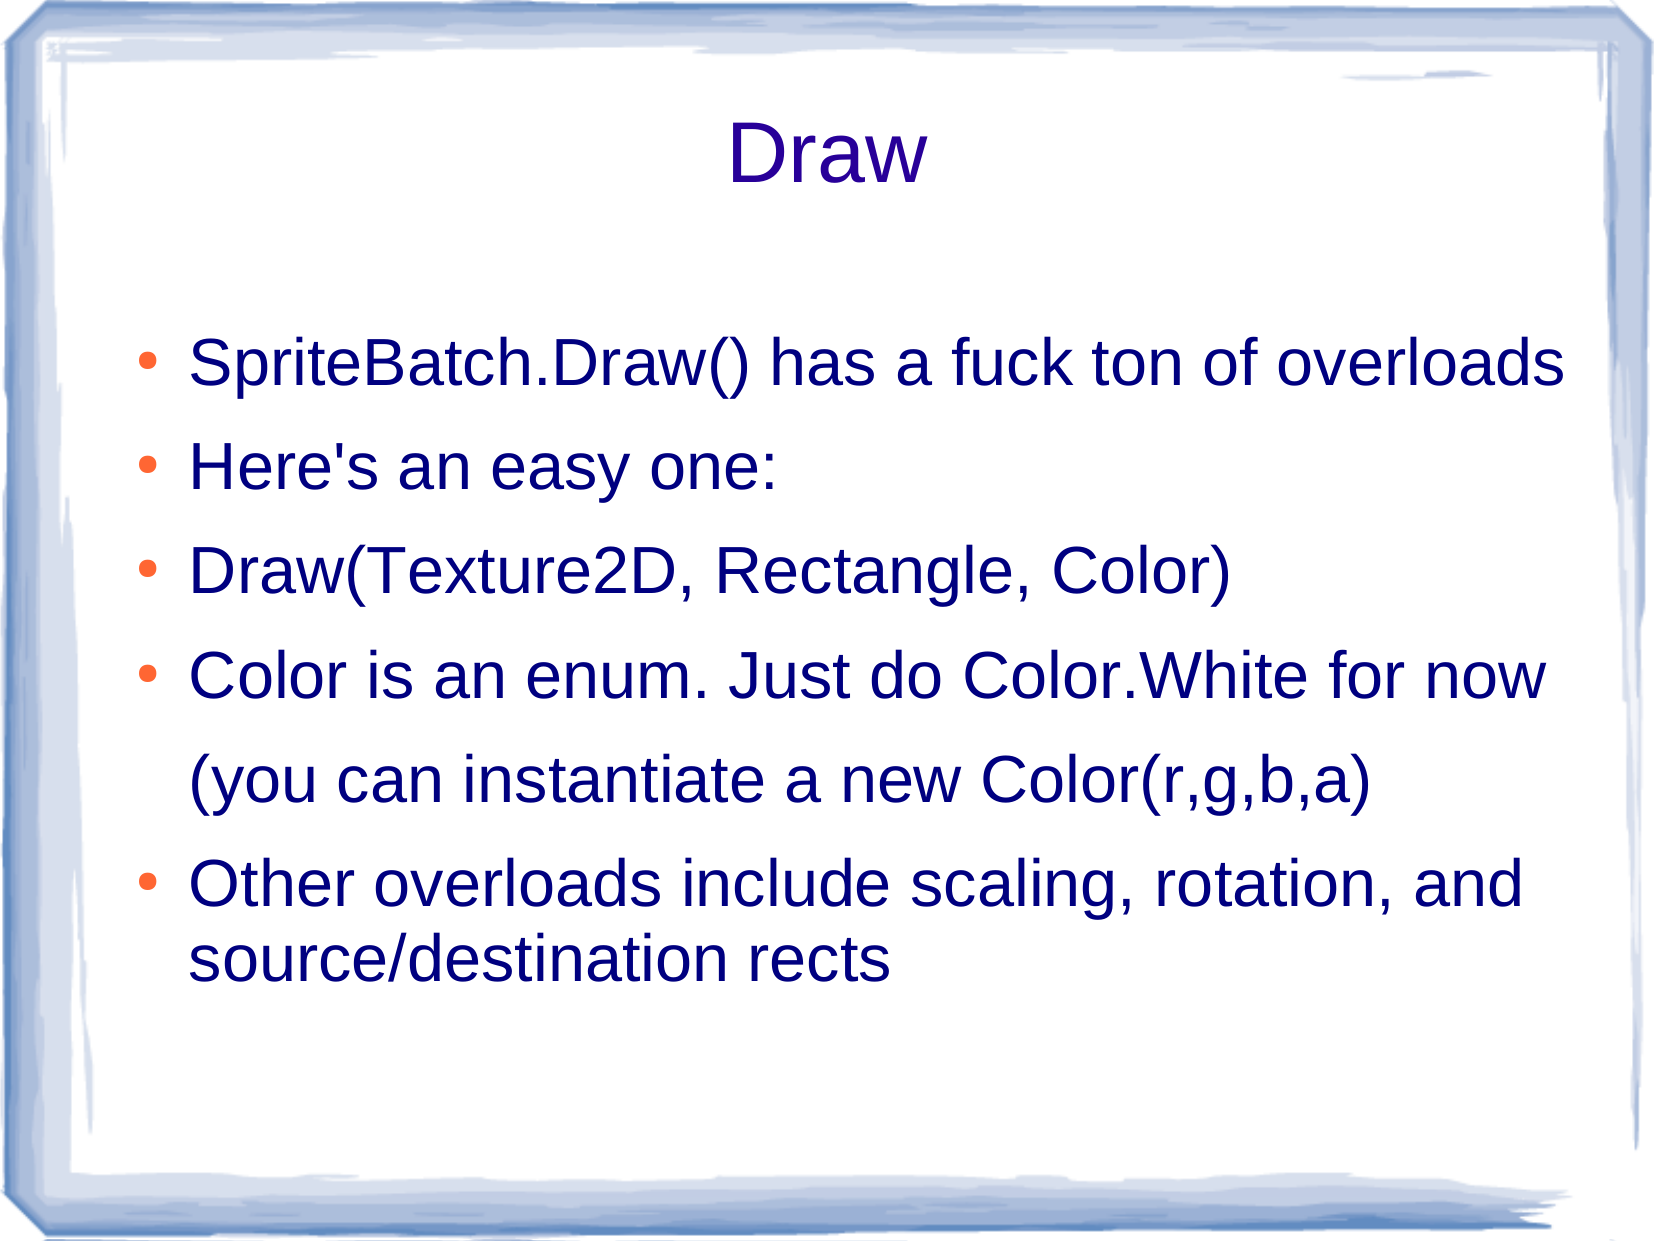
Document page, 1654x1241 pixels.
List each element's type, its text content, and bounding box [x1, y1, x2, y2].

list SpriteBatch.Draw() has a fuck ton of overloads Here's an easy one: Draw(Texture2D, Rectangle, Color) Color is an enum. Just do Color.White for now (you can instantiate a new Color(r,g,b,a) Other overloads include scaling, rotation, and source/destination rects [118, 324, 1571, 1101]
picture [0, 0, 1654, 1241]
title Draw [82, 49, 1571, 257]
